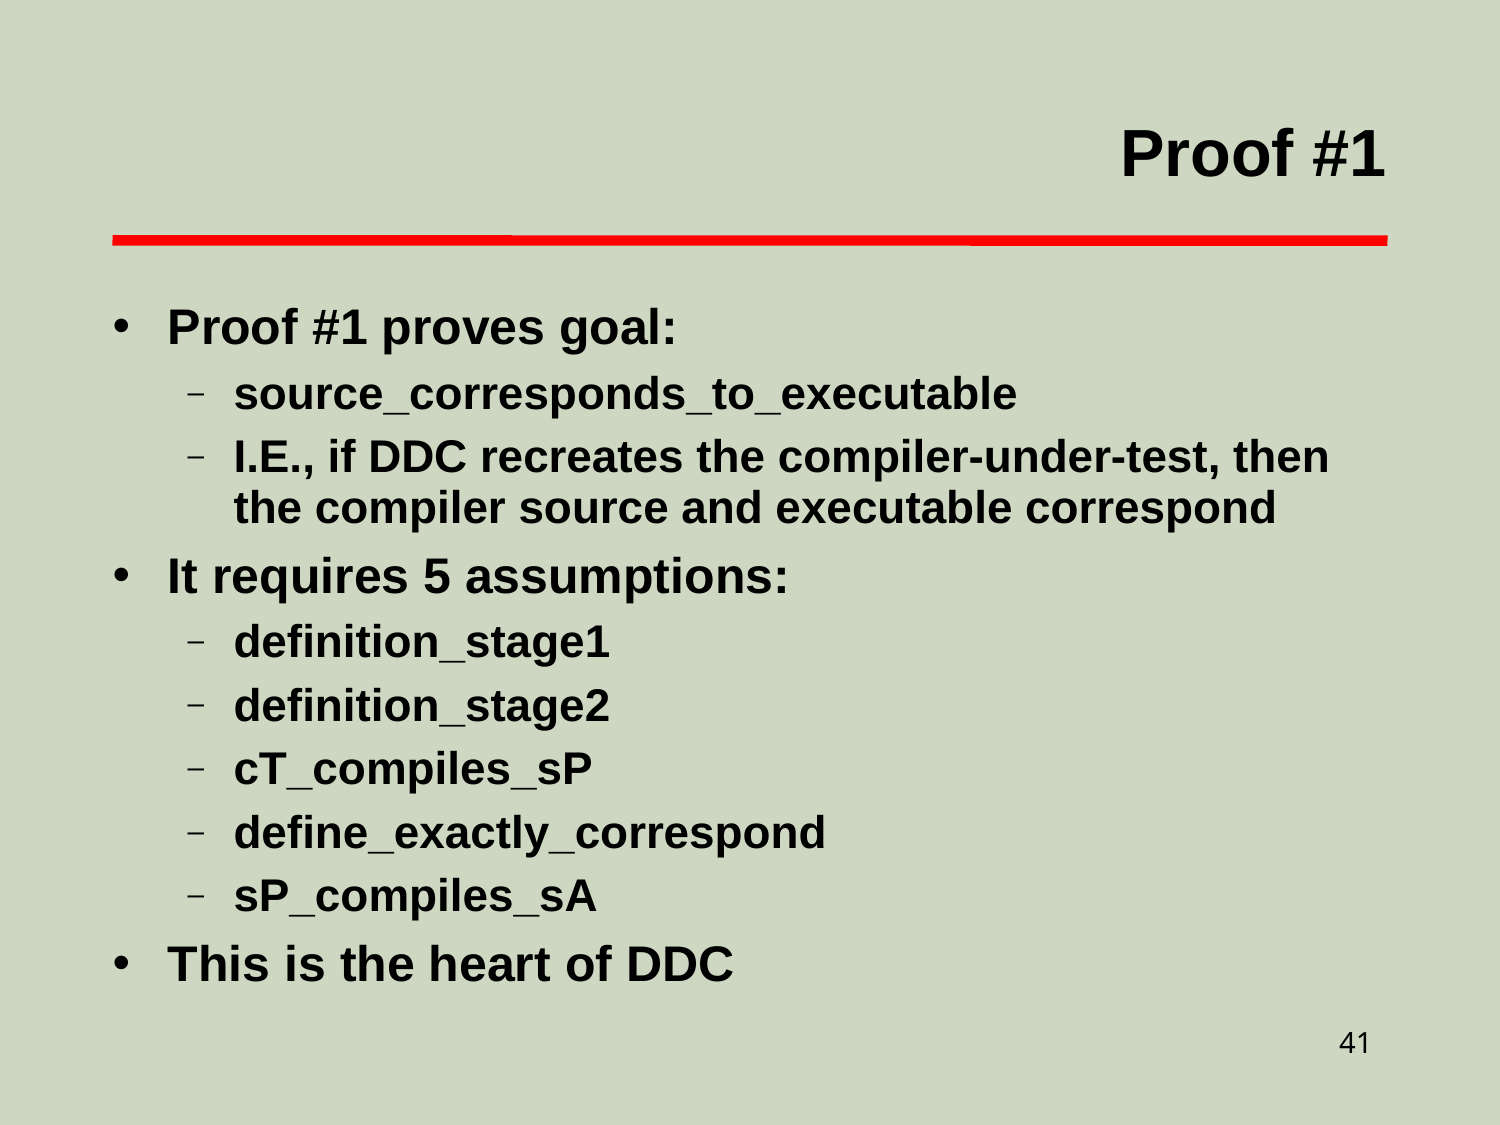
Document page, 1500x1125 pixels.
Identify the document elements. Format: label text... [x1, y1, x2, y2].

list Proof #1 proves goal: source_corresponds_to_executable I.E., if DDC recreates the compiler-under-test, then the compiler source and executable correspond It requires 5 assumptions: definition_stage1 definition_stage2 cT_compiles_sP define_exactly_correspond sP_compiles_sA This is the heart of DDC [112, 299, 1387, 1088]
title Proof #1 [124, 93, 1387, 216]
